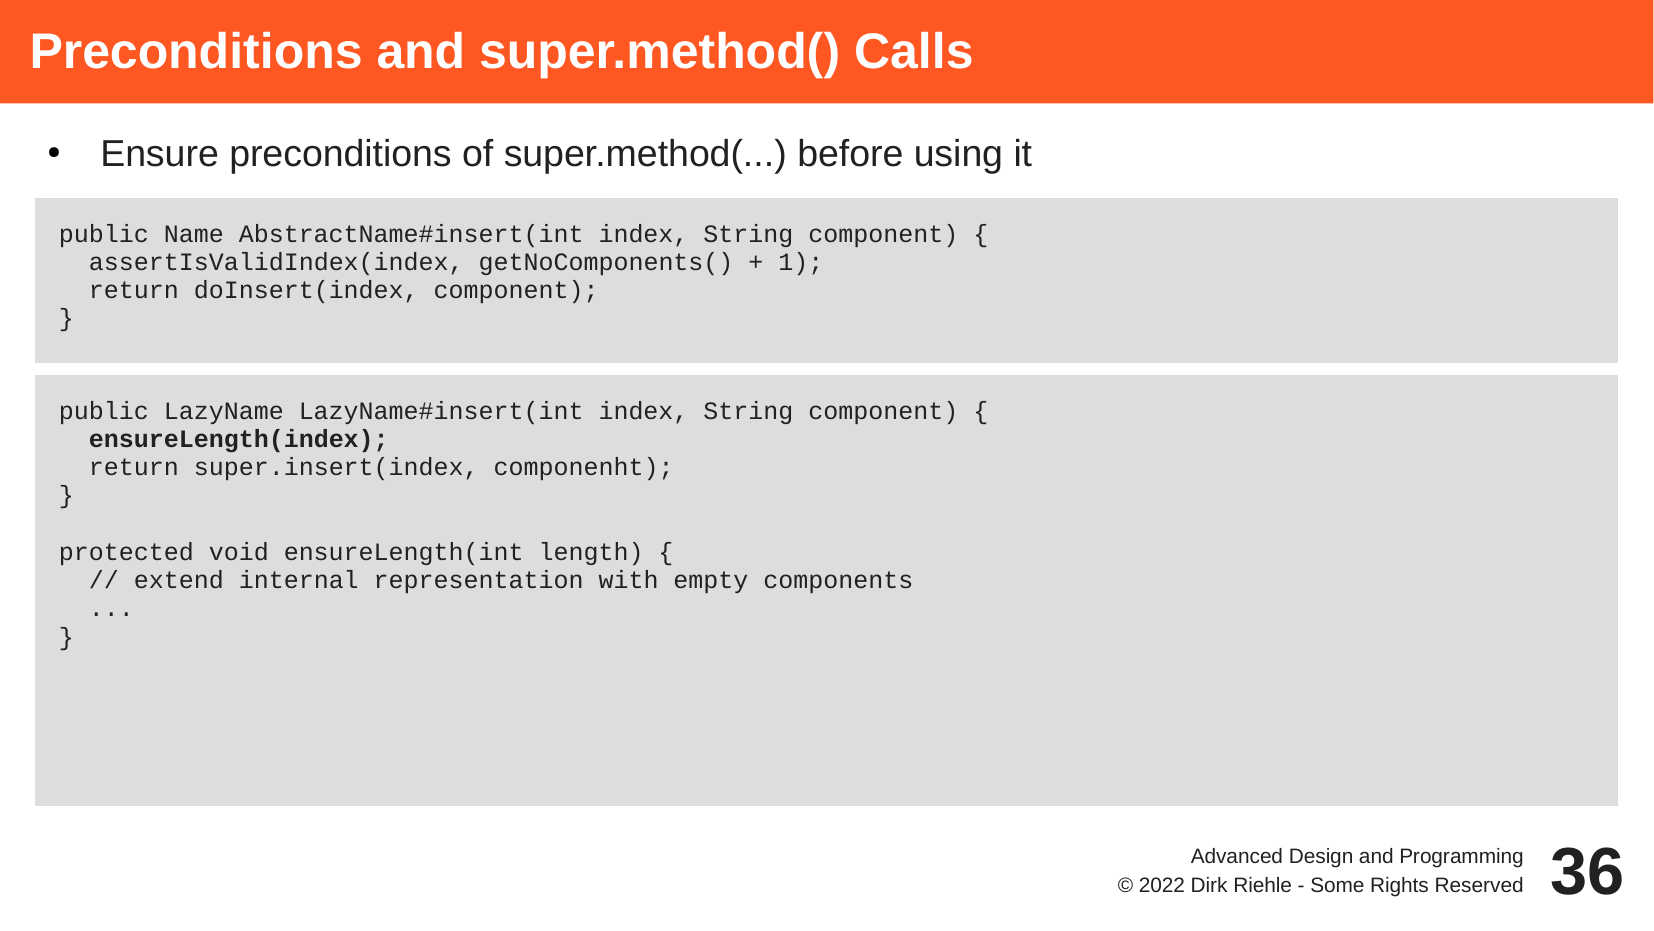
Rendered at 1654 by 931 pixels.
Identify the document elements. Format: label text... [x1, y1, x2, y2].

list Ensure preconditions of super.method(...) before using it [29, 132, 1625, 186]
list public LazyName LazyName#insert(int index, String component) { ensureLength(index); return super.insert(index, componenht); } protected void ensureLength(int length) { // extend internal representation with empty components ... } [29, 369, 1625, 813]
title Preconditions and super.method() Calls [0, 0, 1654, 104]
list public Name AbstractName#insert(int index, String component) { assertIsValidIndex(index, getNoComponents() + 1); return doInsert(index, component); } [29, 191, 1625, 363]
